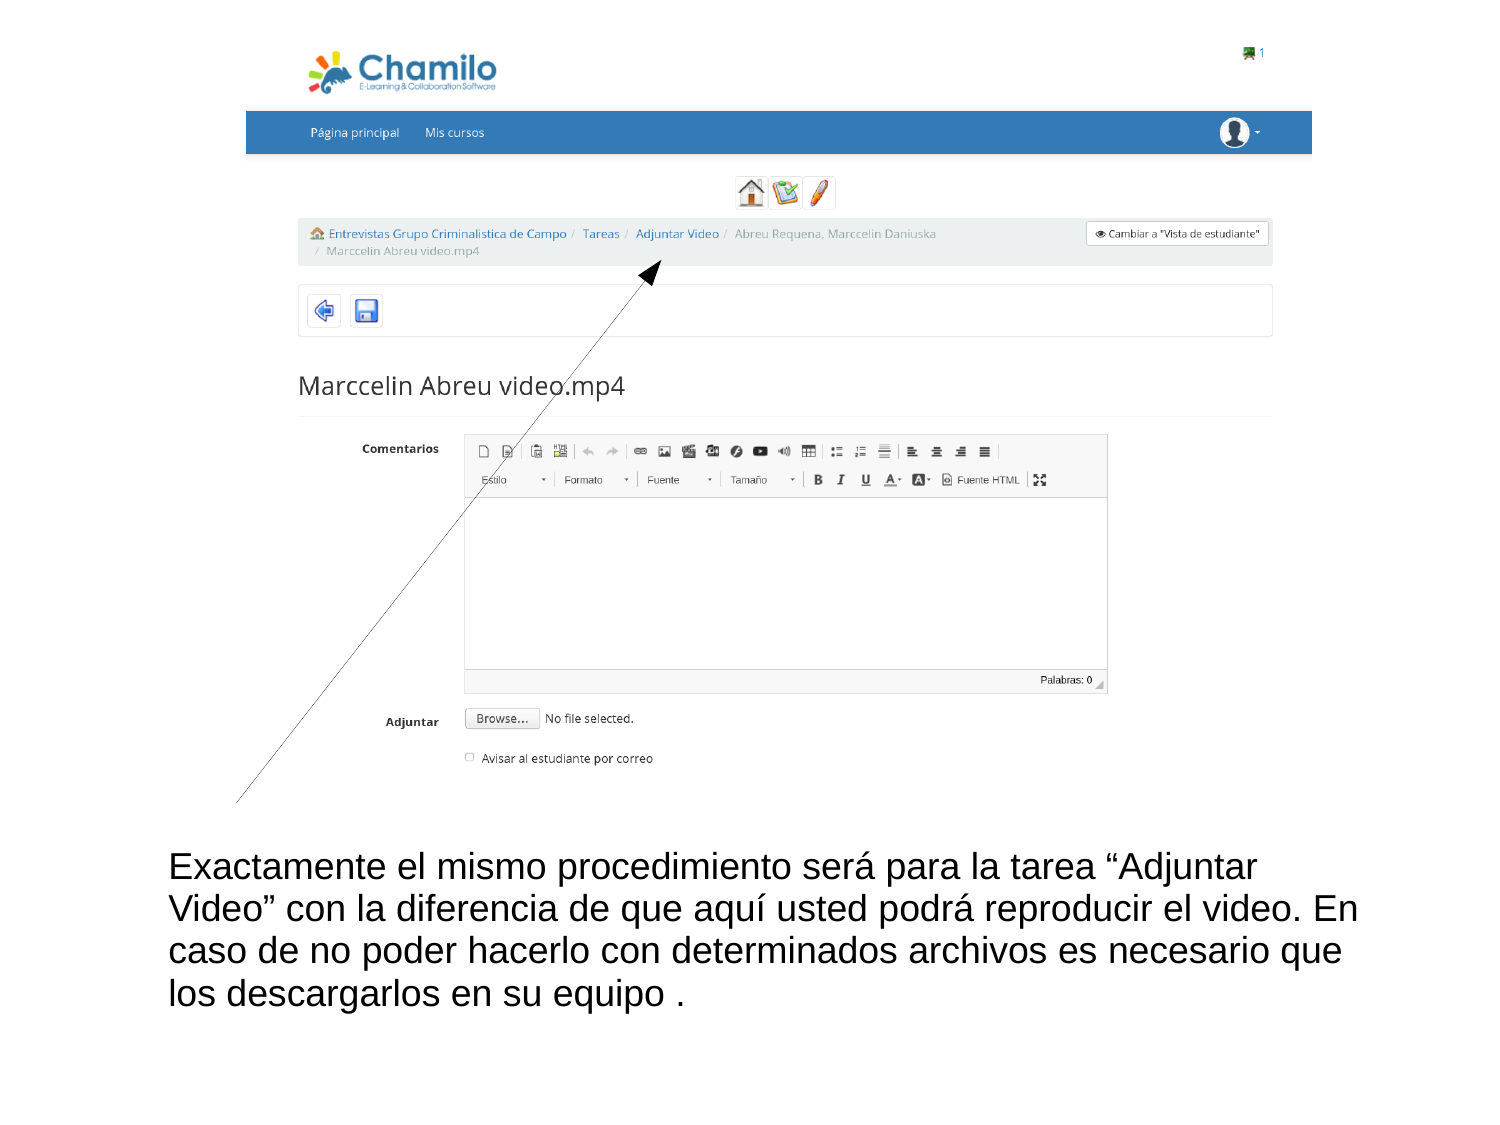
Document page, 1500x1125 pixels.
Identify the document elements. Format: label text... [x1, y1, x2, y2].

text_box Exactamente el mismo procedimiento será para la tarea “Adjuntar Video” con la diferencia de que aquí usted podrá reproducir el video. En caso de no poder hacerlo con determinados archivos es necesario que los descargarlos en su equipo . [153, 838, 1382, 1022]
picture [246, 43, 1312, 768]
